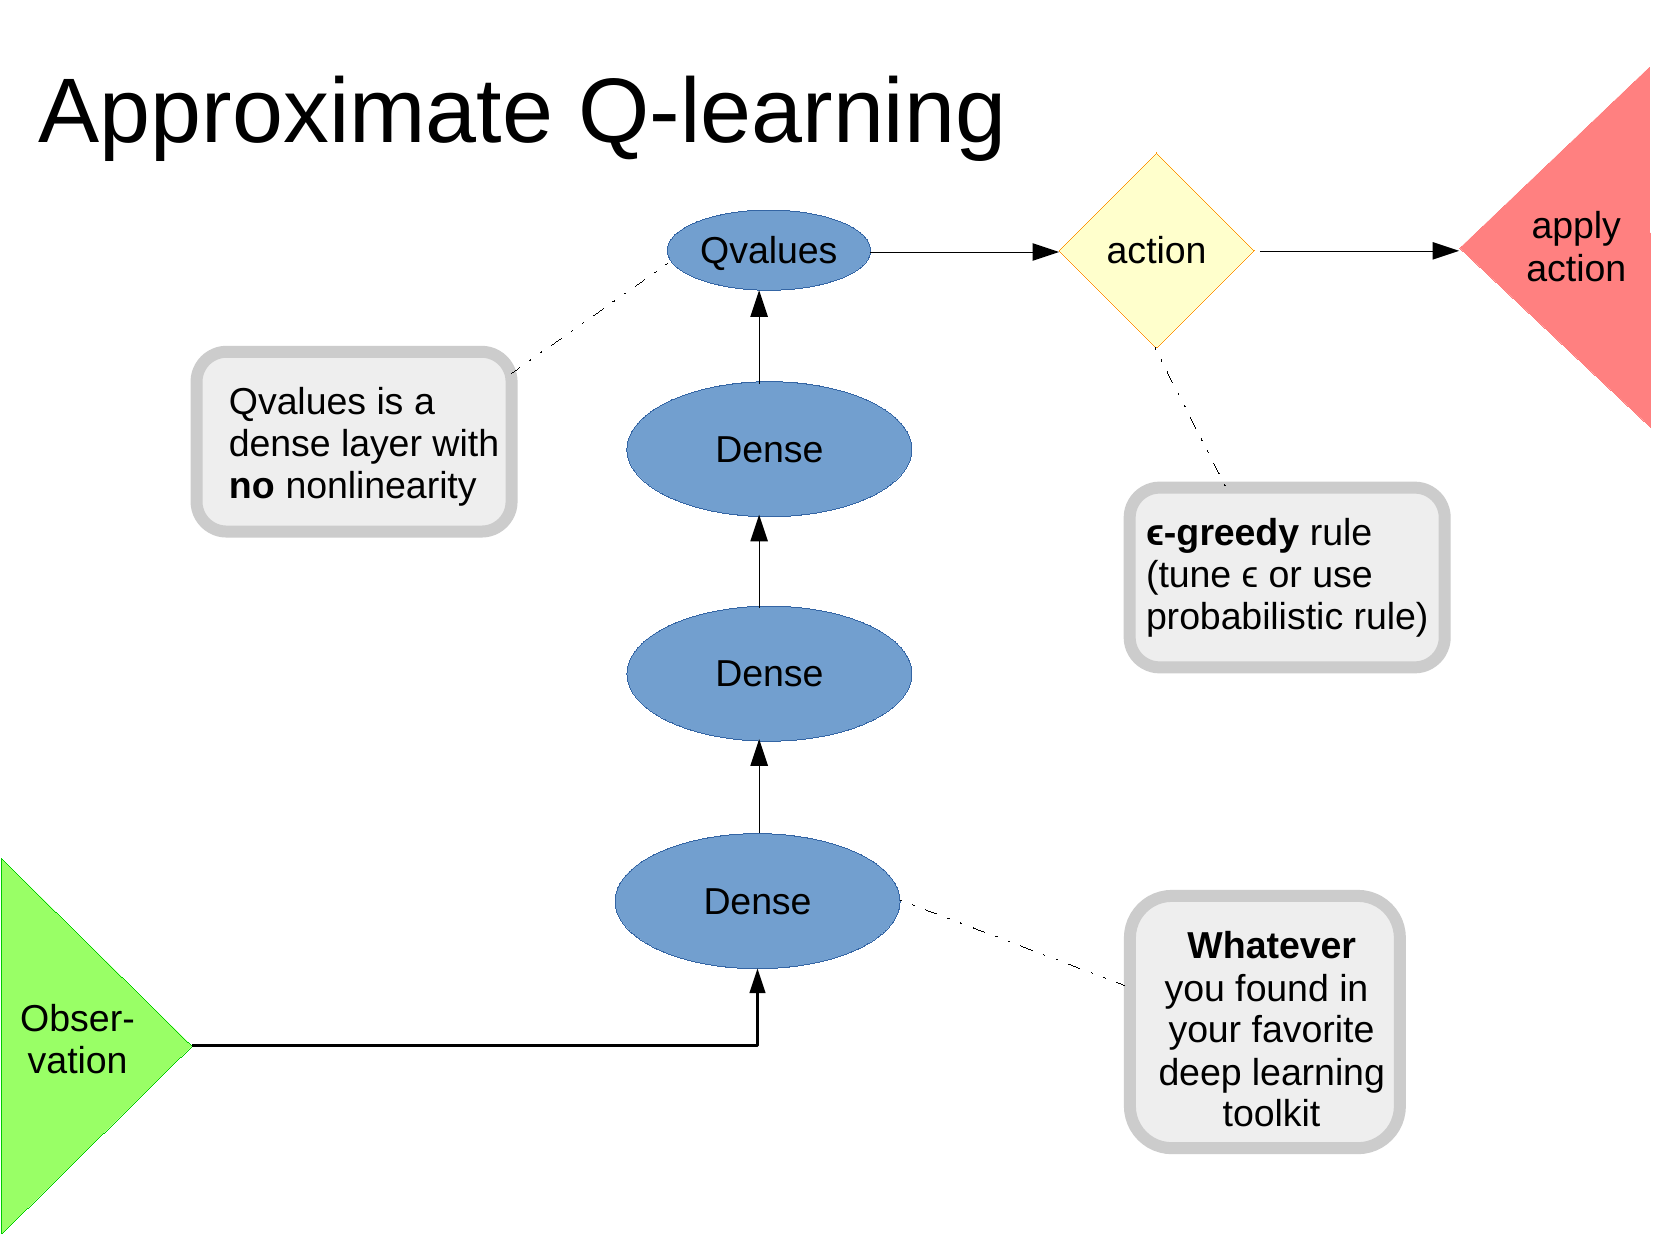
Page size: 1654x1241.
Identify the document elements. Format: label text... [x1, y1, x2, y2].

text_box [1, 1098, 140, 1234]
text_box Whatever you found in your favorite deep learning toolkit [1128, 908, 1415, 1152]
text_box apply action [1457, 188, 1654, 306]
text_box Qvalues is a dense layer with no nonlinearity [214, 373, 530, 515]
text_box [1140, 487, 1435, 495]
text_box [196, 351, 511, 532]
text_box action [1059, 152, 1255, 348]
text_box [1522, 67, 1650, 188]
text_box [1521, 306, 1651, 428]
text_box Dense [615, 833, 901, 969]
text_box Approximate Q-learning [15, 42, 1032, 286]
text_box Dense [626, 381, 912, 517]
text_box [1134, 654, 1440, 668]
text_box [167, 1021, 192, 1071]
text_box [1, 858, 126, 980]
text_box [1142, 895, 1388, 908]
text_box ϵ-greedy rule (tune ϵ or use probabilistic rule) [1122, 495, 1465, 654]
text_box Dense [626, 606, 912, 742]
text_box Qvalues [723, 286, 815, 291]
text_box Obser- vation [0, 980, 167, 1098]
